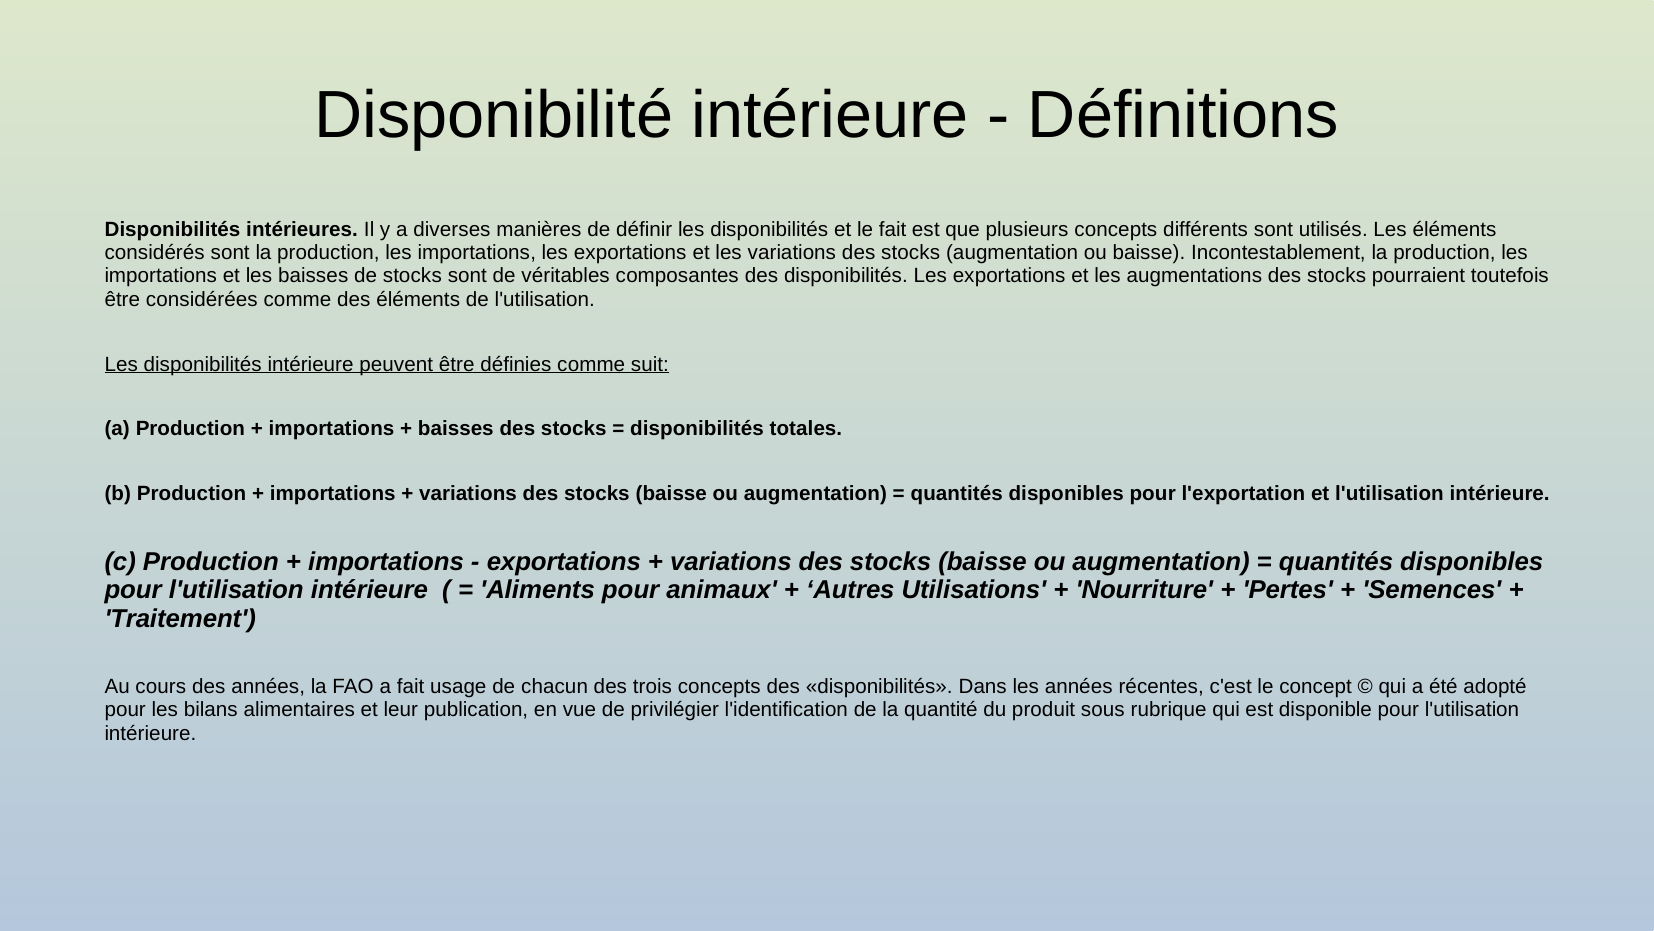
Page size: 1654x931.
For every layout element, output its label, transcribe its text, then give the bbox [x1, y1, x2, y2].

title Disponibilité intérieure - Définitions [82, 37, 1571, 193]
list Disponibilités intérieures. Il y a diverses manières de définir les disponibilités et le fait est que plusieurs concepts différents sont utilisés. Les éléments considérés sont la production, les importations, les exportations et les variations des stocks (augmentation ou baisse). Incontestablement, la production, les importations et les baisses de stocks sont de véritables composantes des disponibilités. Les exportations et les augmentations des stocks pourraient toutefois être considérées comme des éléments de l'utilisation. Les disponibilités intérieure peuvent être définies comme suit: (a) Production + importations + baisses des stocks = disponibilités totales. (b) Production + importations + variations des stocks (baisse ou augmentation) = quantités disponibles pour l'exportation et l'utilisation intérieure. (c) Production + importations - exportations + variations des stocks (baisse ou augmentation) = quantités disponibles pour l'utilisation intérieure ( = 'Aliments pour animaux' + ‘Autres Utilisations' + 'Nourriture' + 'Pertes' + 'Semences' + 'Traitement') Au cours des années, la FAO a fait usage de chacun des trois concepts des «disponibilités». Dans les années récentes, c'est le concept © qui a été adopté pour les bilans alimentaires et leur publication, en vue de privilégier l'identification de la quantité du produit sous rubrique qui est disponible pour l'utilisation intérieure. [82, 217, 1571, 758]
